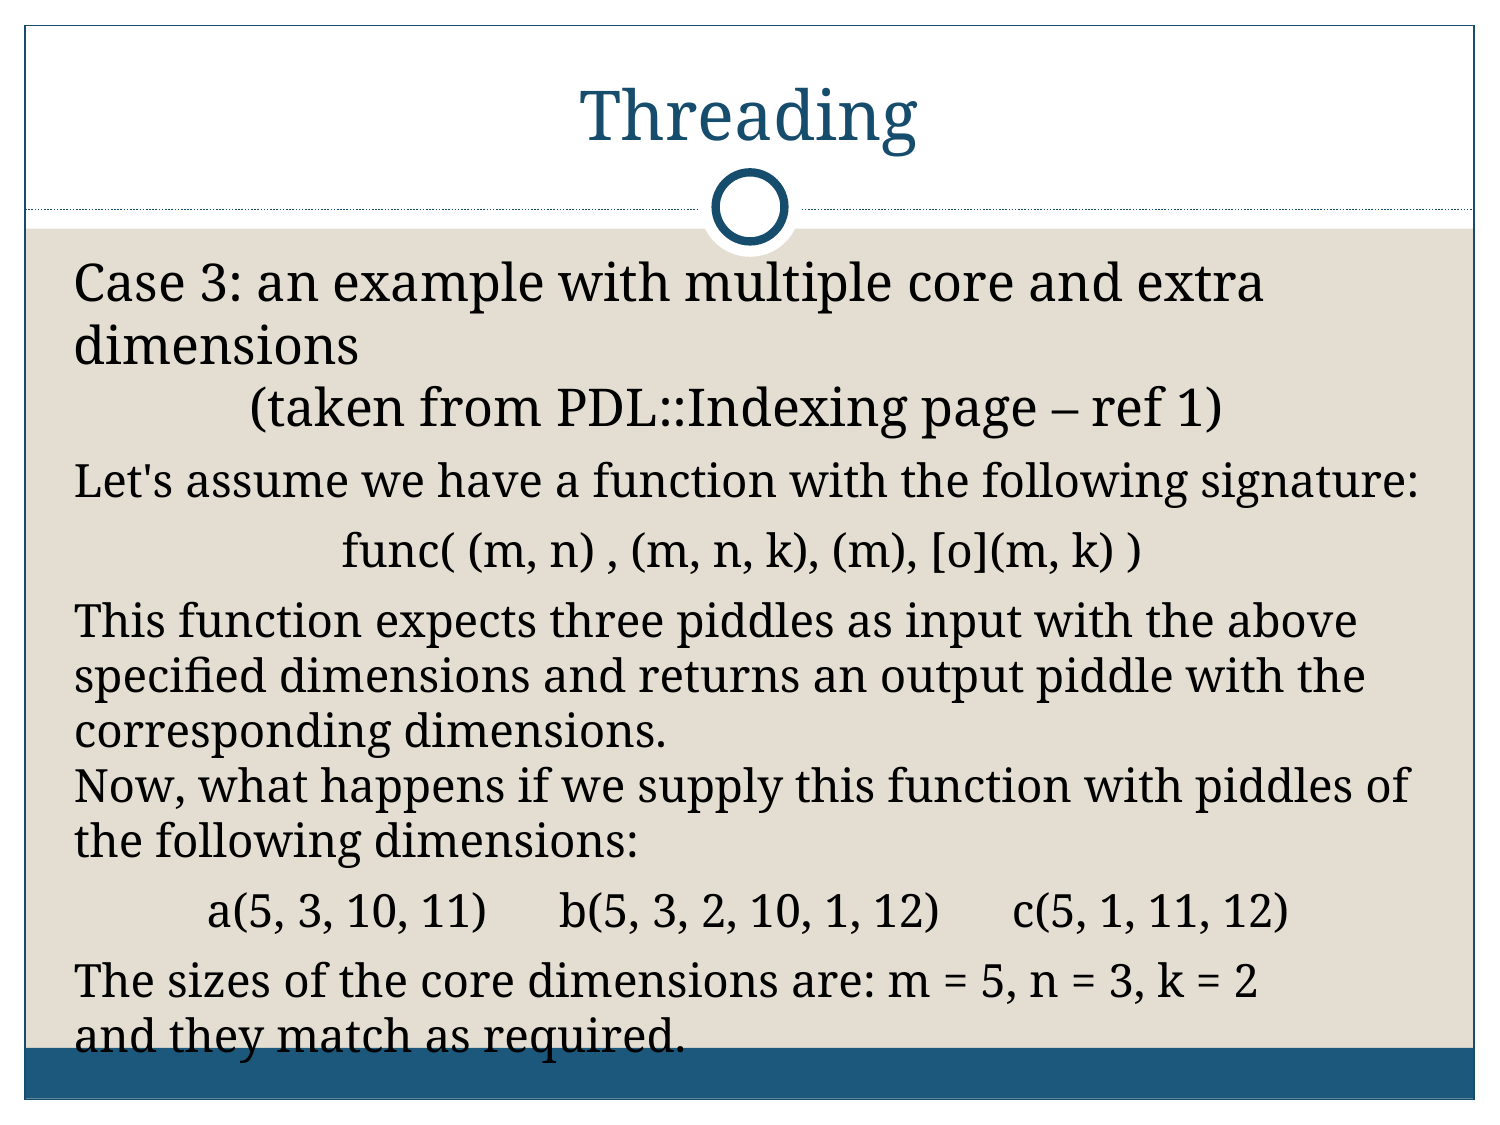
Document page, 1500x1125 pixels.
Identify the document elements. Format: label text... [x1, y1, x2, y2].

title Threading [49, 37, 1450, 163]
text_box Case 3: an example with multiple core and extra dimensions (taken from PDL::Indexing page – ref 1) Let's assume we have a function with the following signature: func( (m, n) , (m, n, k), (m), [o](m, k) ) This function expects three piddles as input with the above specified dimensions and returns an output piddle with the corresponding dimensions. Now, what happens if we supply this function with piddles of the following dimensions: a(5, 3, 10, 11) b(5, 3, 2, 10, 1, 12) c(5, 1, 11, 12) The sizes of the core dimensions are: m = 5, n = 3, k = 2 and they match as required. [58, 242, 1438, 1007]
